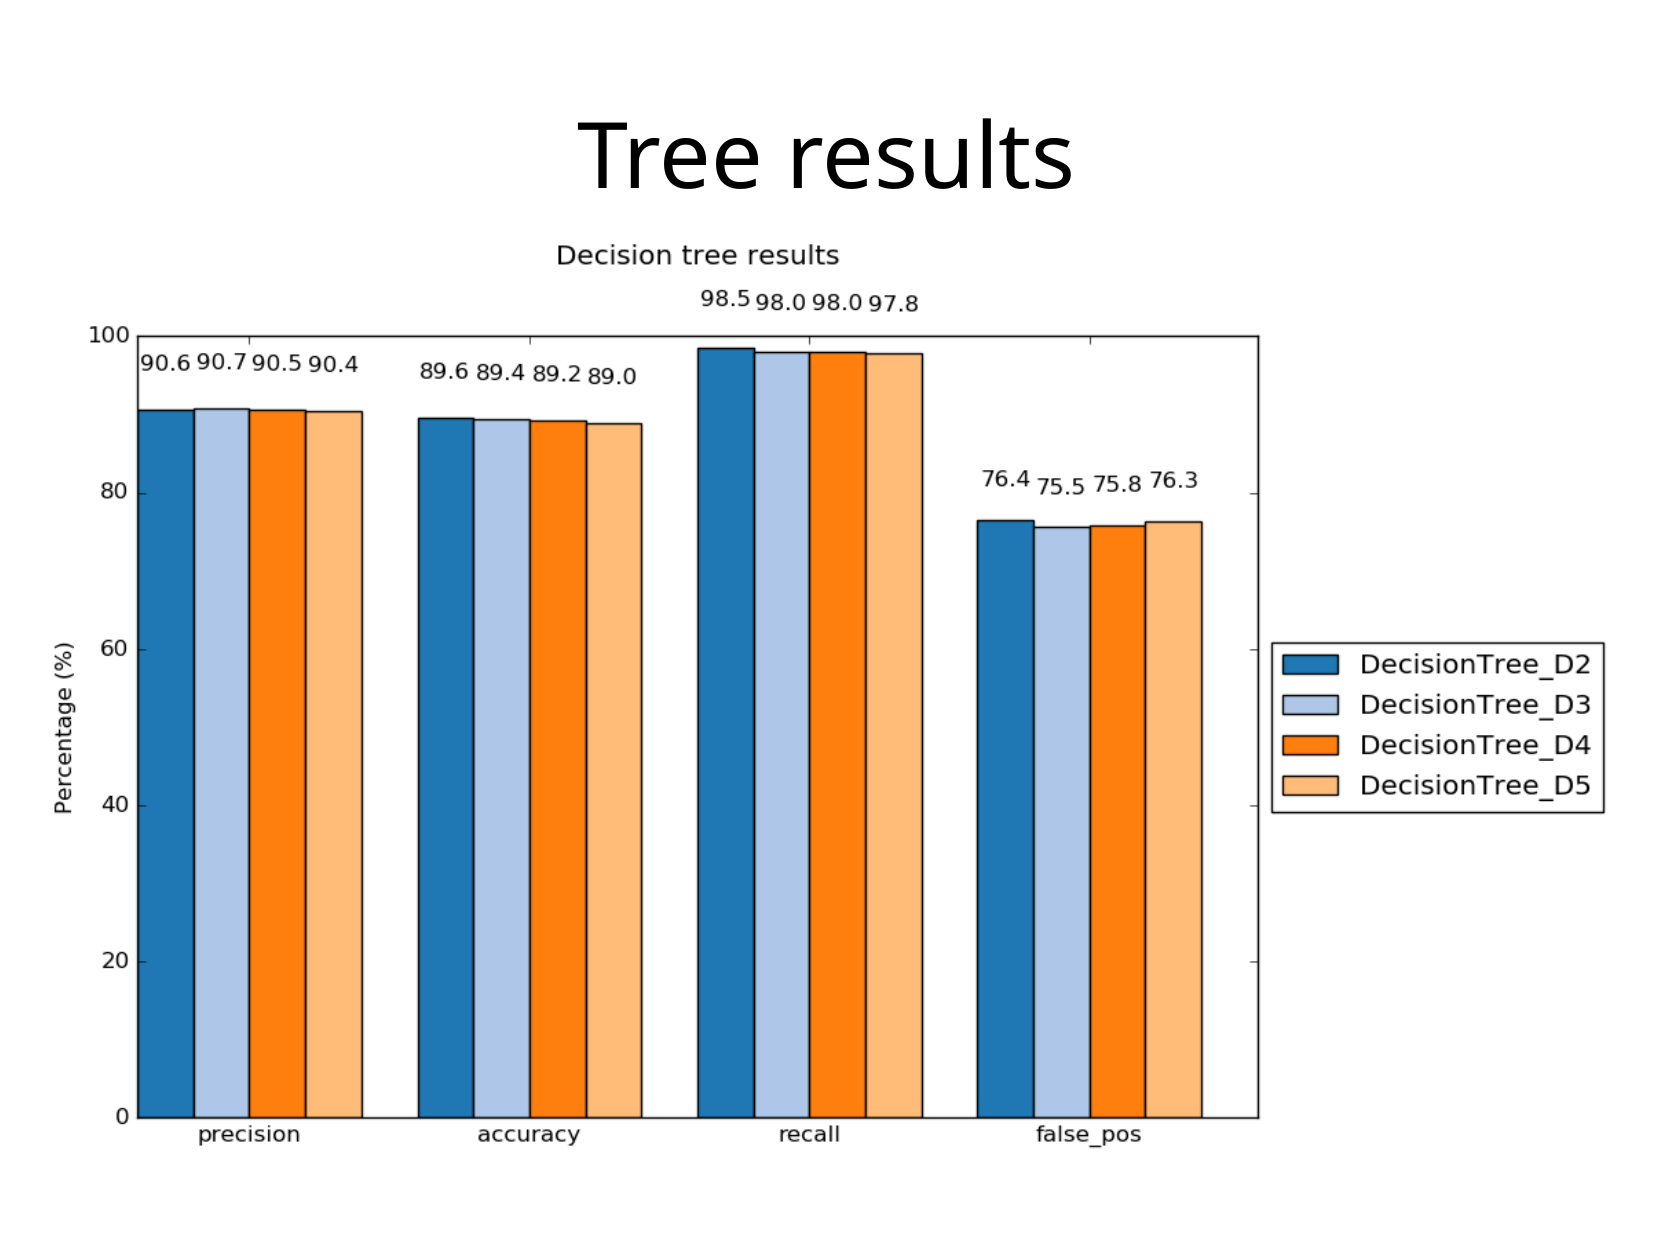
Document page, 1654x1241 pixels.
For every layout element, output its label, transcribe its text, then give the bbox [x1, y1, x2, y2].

title Tree results [82, 49, 1571, 239]
picture [30, 239, 1624, 1171]
